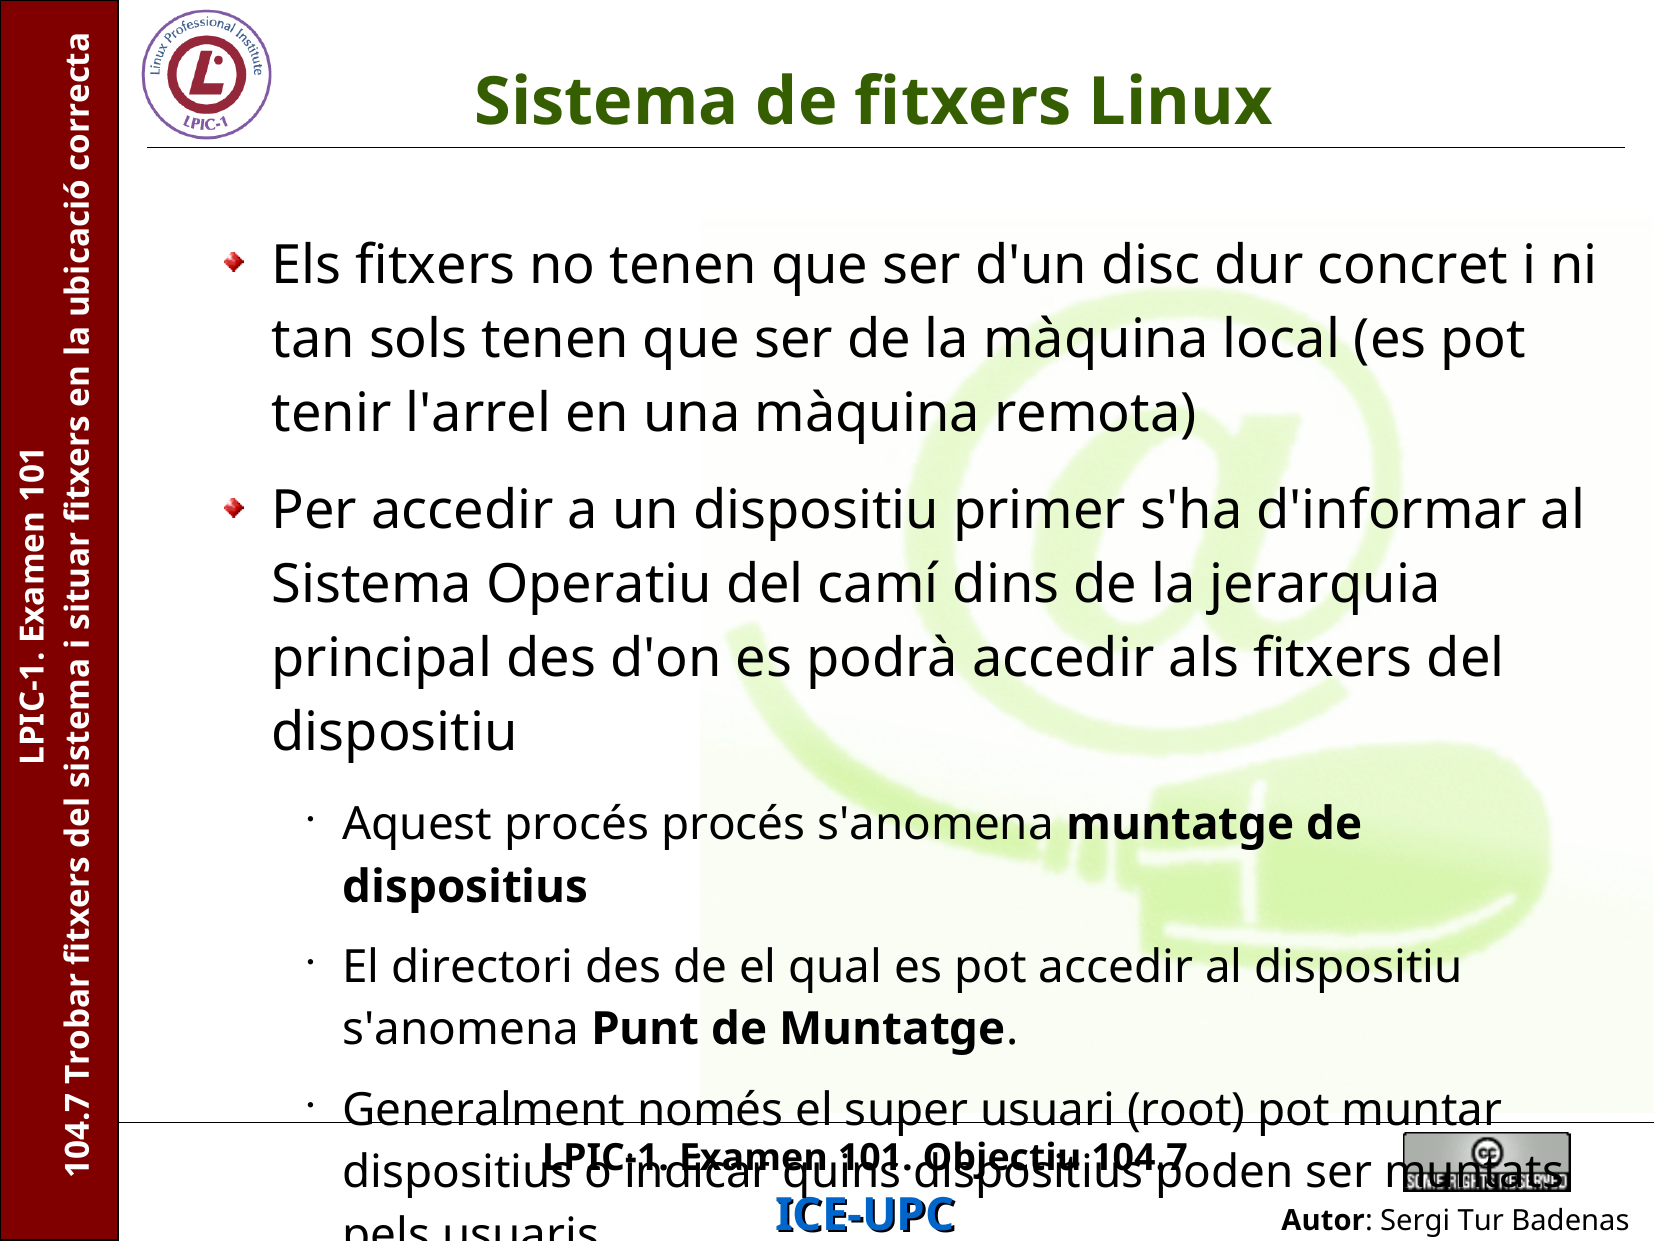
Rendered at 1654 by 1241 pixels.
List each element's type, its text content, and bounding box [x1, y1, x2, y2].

picture [1292, 1103, 1306, 1113]
title Sistema de fitxers Linux [129, 49, 1619, 148]
picture [700, 217, 1654, 1113]
picture [930, 1103, 942, 1110]
picture [1265, 1103, 1278, 1113]
picture [1166, 1103, 1180, 1113]
picture [717, 1103, 728, 1113]
picture [802, 1103, 814, 1110]
picture [1194, 1103, 1208, 1113]
picture [903, 1103, 916, 1113]
picture [135, 5, 277, 49]
picture [742, 1103, 754, 1110]
picture [1403, 1132, 1571, 1192]
picture [701, 1103, 713, 1113]
picture [1420, 1103, 1433, 1113]
picture [1365, 1103, 1376, 1113]
list Els fitxers no tenen que ser d'un disc dur concret i ni tan sols tenen que ser de la màquina local (es pot tenir l'arrel en una màquina remota) Per accedir a un dispositiu primer s'ha d'informar al Sistema Operatiu del camí dins de la jerarquia principal des d'on es podrà accedir als fitxers del dispositiu Aquest procés procés s'anomena muntatge de dispositius El directori des de el qual es pot accedir al dispositiu s'anomena Punt de Muntatge. Generalment només el super usuari (root) pot muntar dispositius o indicar quins dispositius poden ser muntats pels usuaris. [129, 225, 1619, 1089]
picture [1349, 1103, 1361, 1113]
